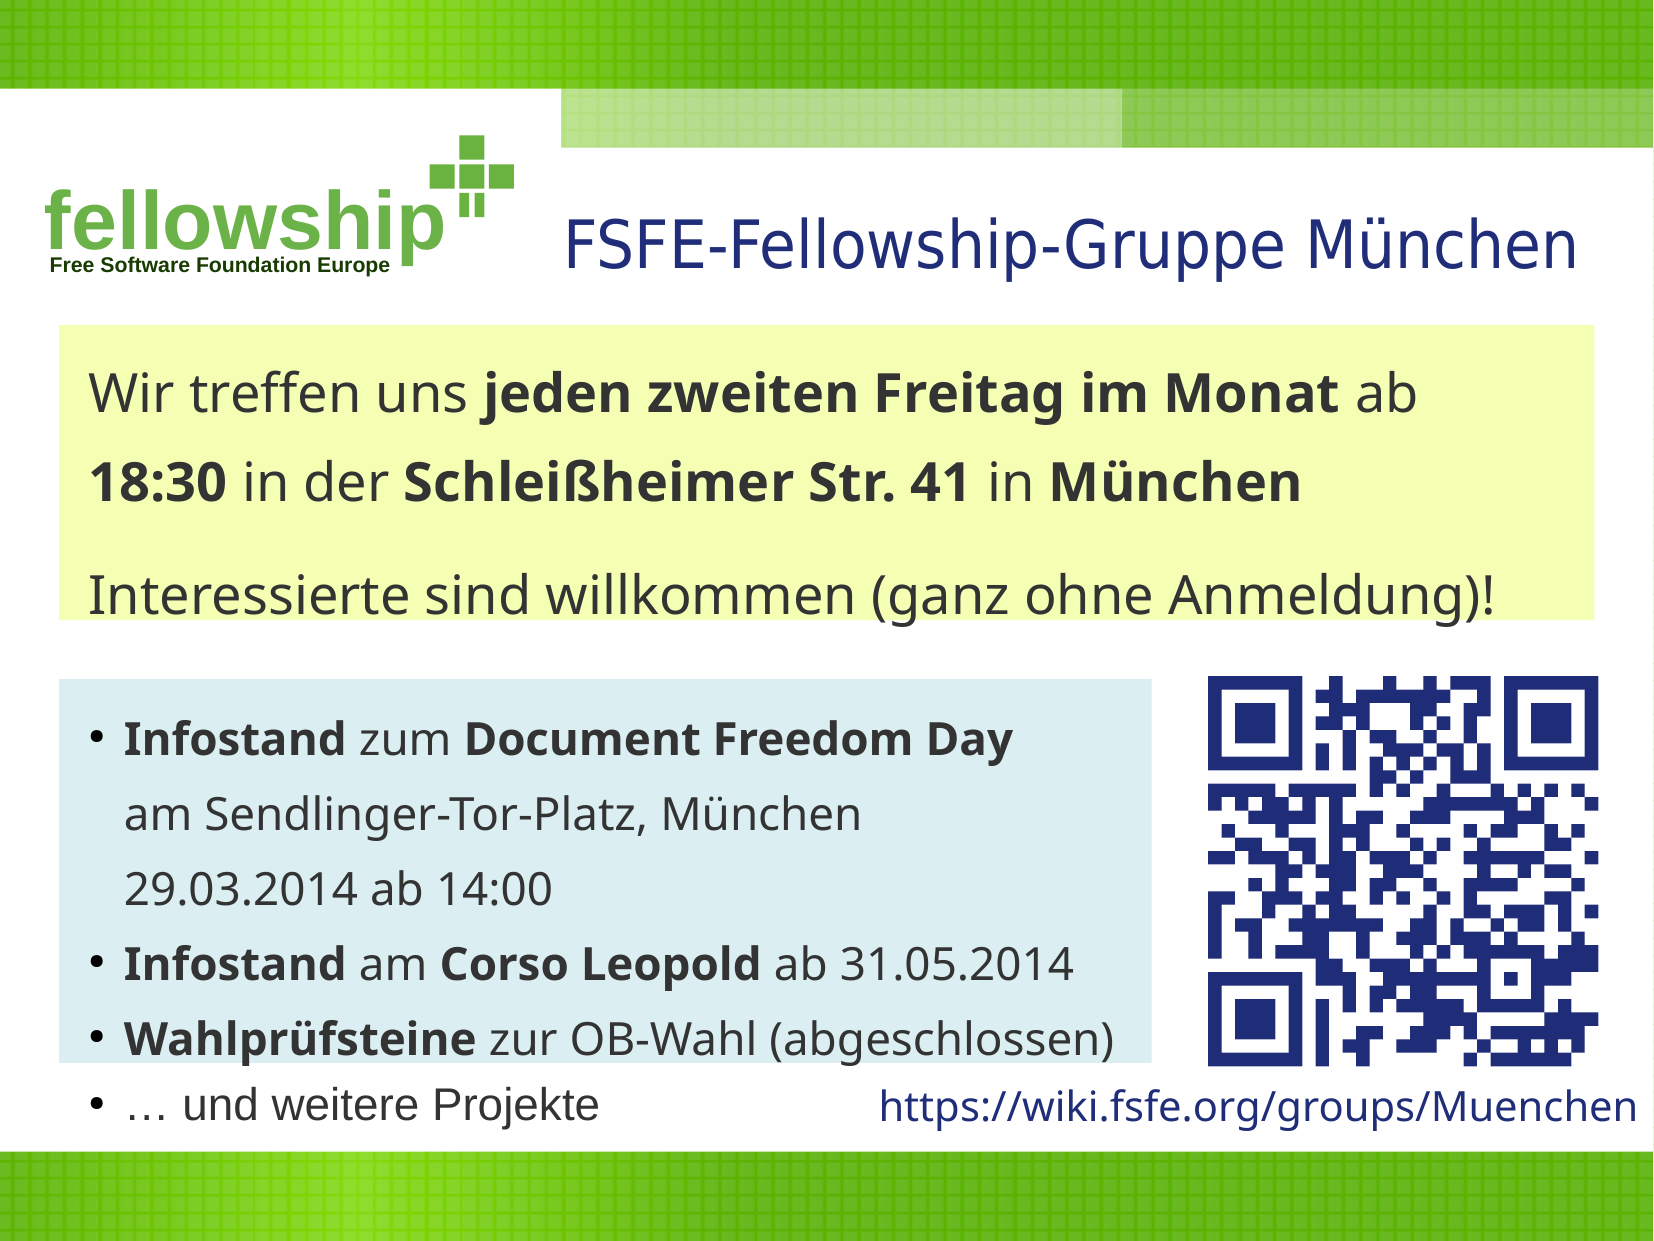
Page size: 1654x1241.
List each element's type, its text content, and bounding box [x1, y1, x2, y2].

text_box Wir treffen uns jeden zweiten Freitag im Monat ab 18:30 in der Schleißheimer Str. 41 in München Interessierte sind willkommen (ganz ohne Anmeldung)! [59, 324, 1595, 621]
text_box https://wiki.fsfe.org/groups/Muenchen [863, 1068, 1619, 1133]
picture [45, 135, 514, 278]
text_box Infostand zum Document Freedom Day am Sendlinger-Tor-Platz, München 29.03.2014 ab 14:00 Infostand am Corso Leopold ab 31.05.2014 Wahlprüfsteine zur OB-Wahl (abgeschlossen) … und weitere Projekte [59, 679, 1152, 1063]
text_box FSFE-Fellowship-Gruppe München [563, 206, 1581, 285]
picture [0, 0, 1654, 1241]
picture [1181, 649, 1625, 1093]
